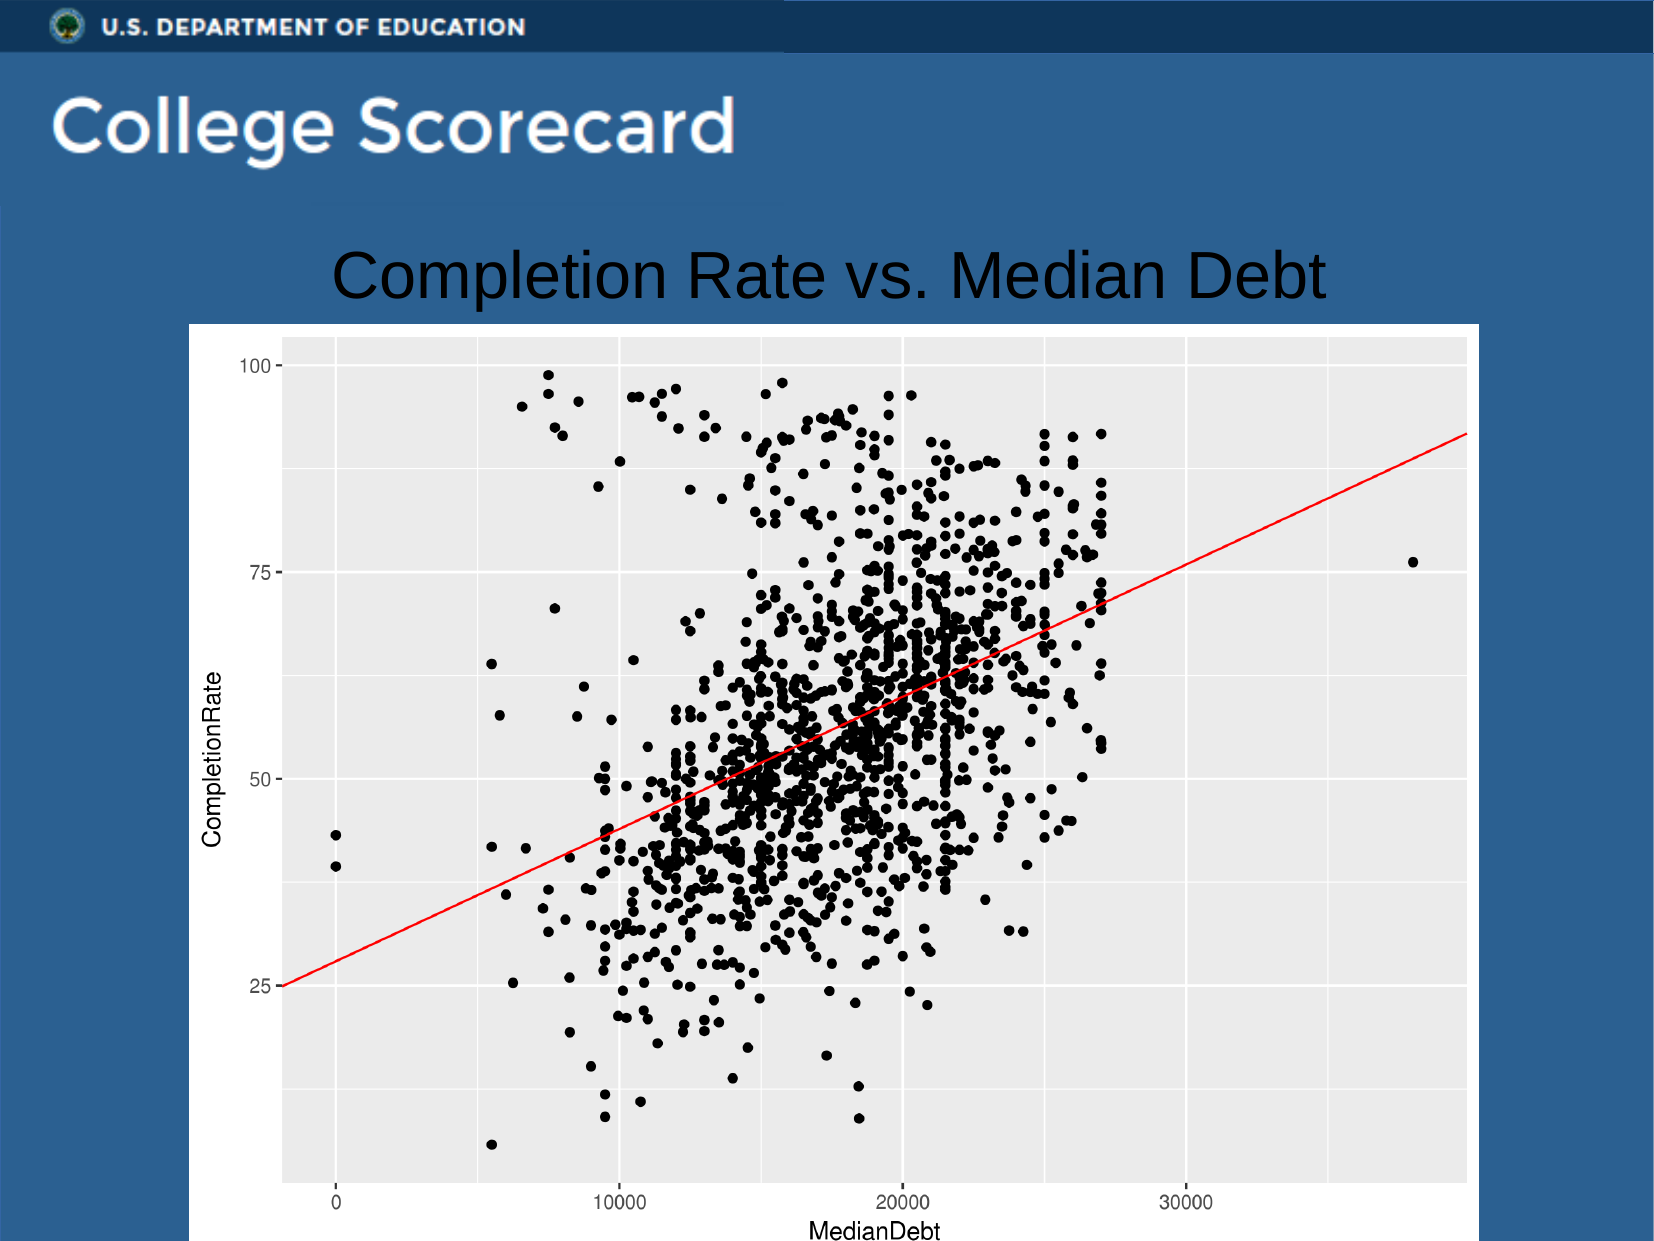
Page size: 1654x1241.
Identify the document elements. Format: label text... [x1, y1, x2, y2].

picture [0, 0, 784, 206]
text_box Completion Rate vs. Median Debt [0, 230, 1654, 320]
picture [189, 324, 1479, 1241]
text_box [0, 0, 1654, 230]
text_box [0, 320, 1654, 1241]
